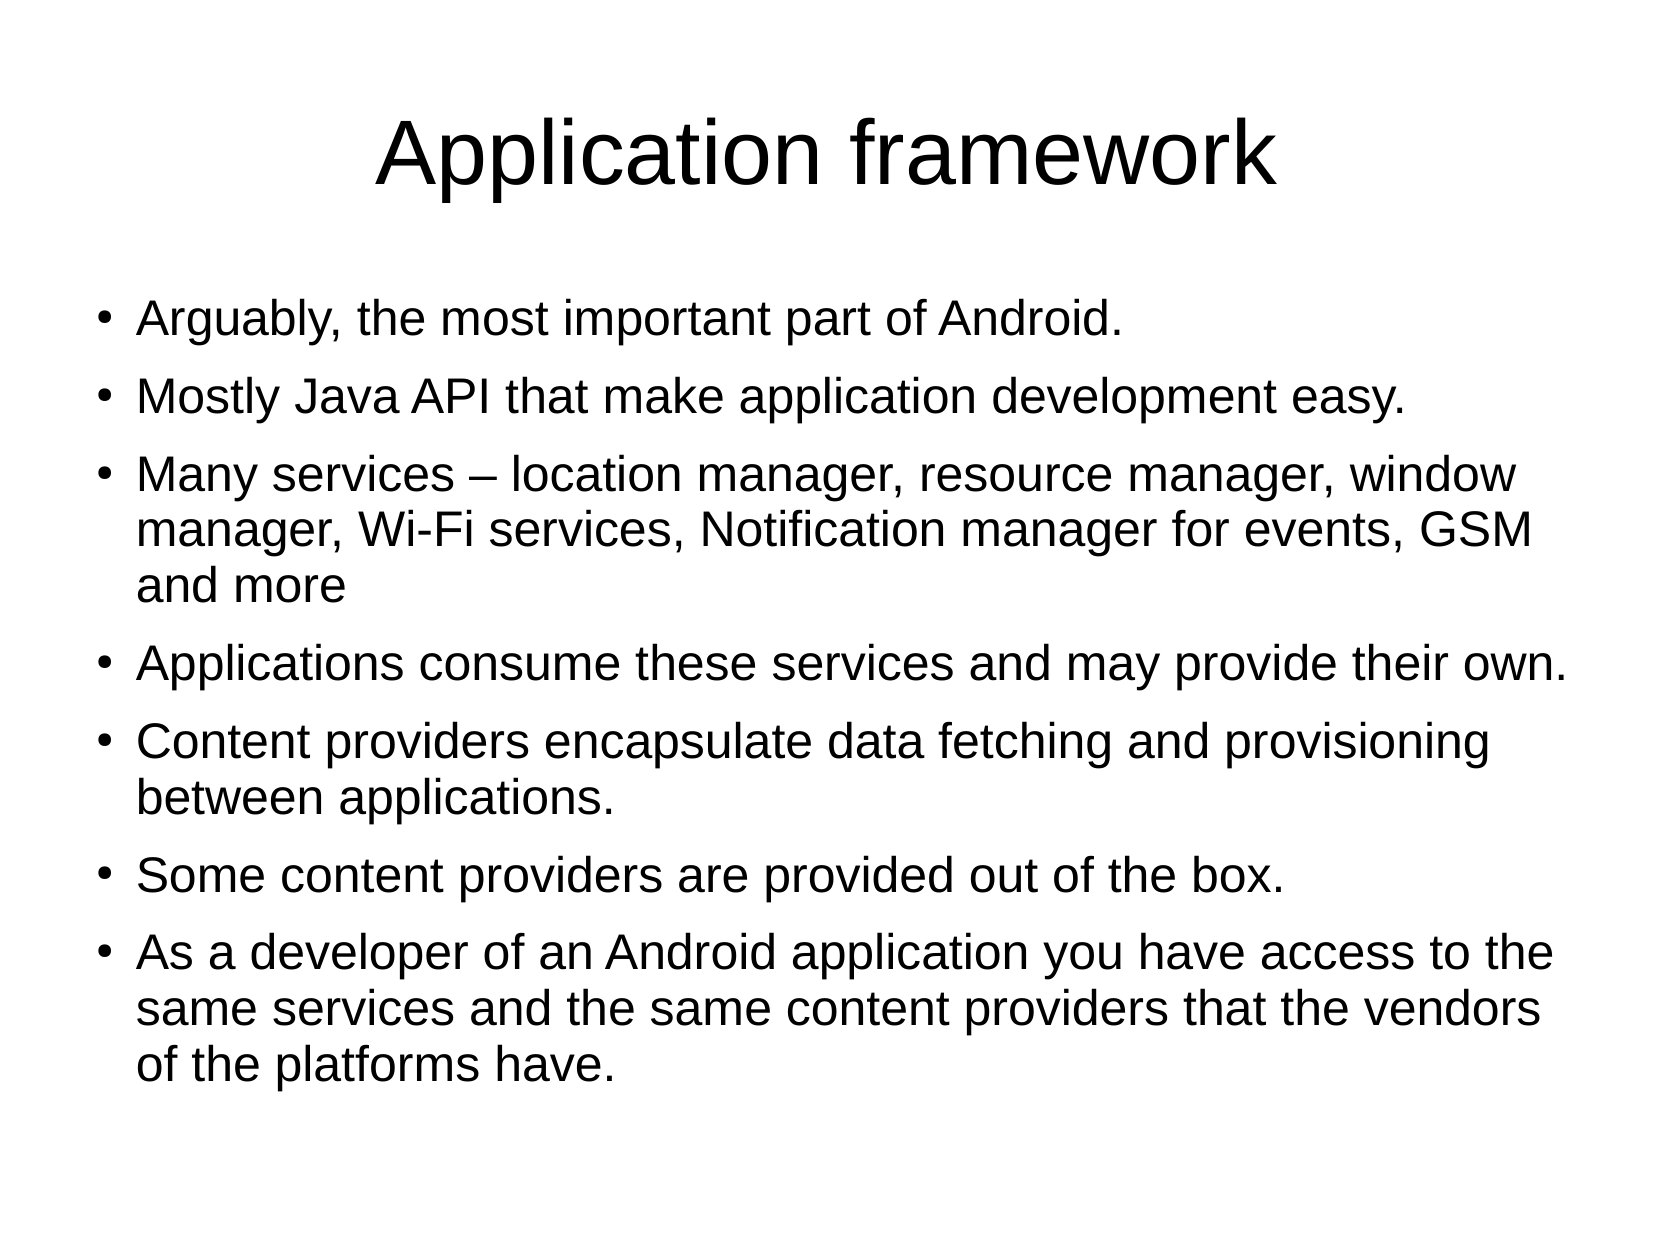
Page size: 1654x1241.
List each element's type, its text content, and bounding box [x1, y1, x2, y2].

title Application framework [82, 49, 1571, 257]
list Arguably, the most important part of Android. Mostly Java API that make application development easy. Many services – location manager, resource manager, window manager, Wi-Fi services, Notification manager for events, GSM and more Applications consume these services and may provide their own. Content providers encapsulate data fetching and provisioning between applications. Some content providers are provided out of the box. As a developer of an Android application you have access to the same services and the same content providers that the vendors of the platforms have. [82, 290, 1571, 1109]
